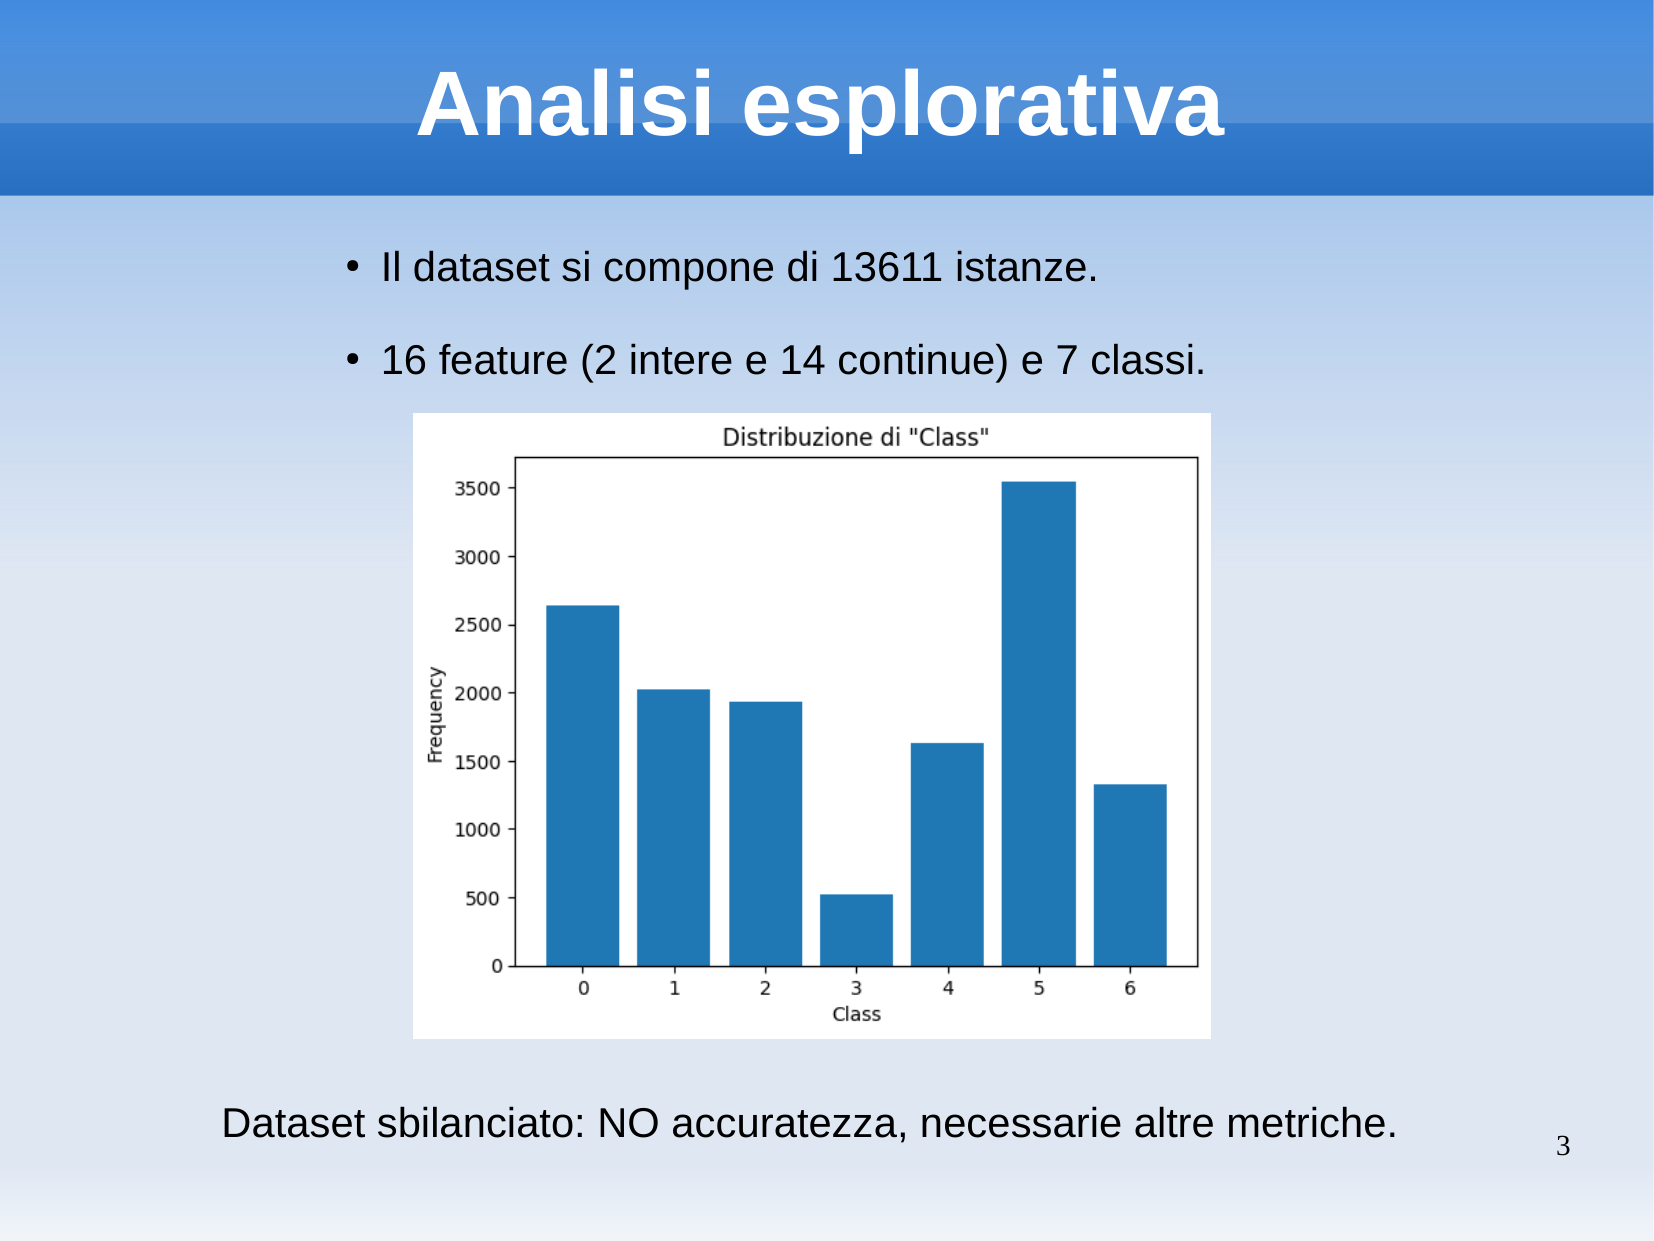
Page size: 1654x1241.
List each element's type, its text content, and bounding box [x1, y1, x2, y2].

picture [0, 0, 1654, 1241]
title Analisi esplorativa [76, 0, 1565, 208]
text_box Il dataset si compone di 13611 istanze. 16 feature (2 intere e 14 continue) e 7 classi. [295, 236, 1447, 384]
text_box Dataset sbilanciato: NO accuratezza, necessarie altre metriche. [206, 1092, 1418, 1182]
